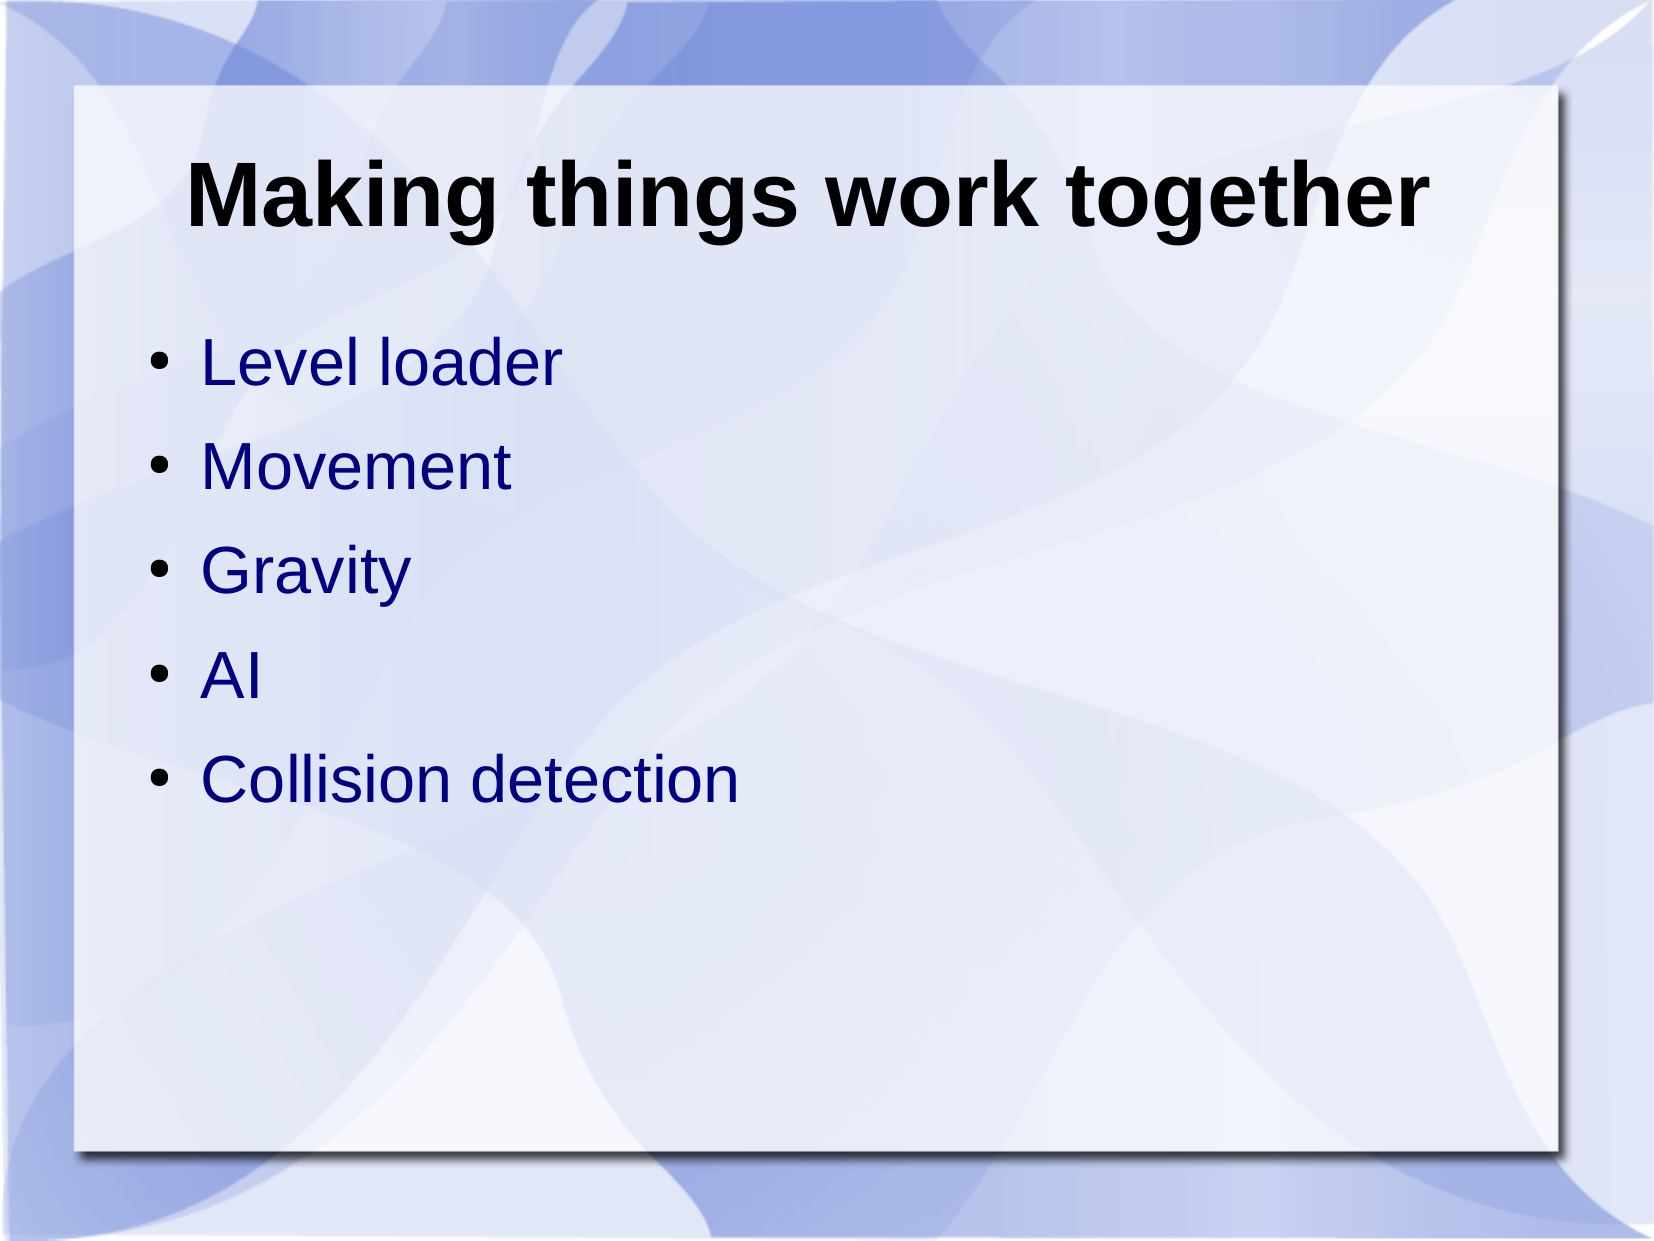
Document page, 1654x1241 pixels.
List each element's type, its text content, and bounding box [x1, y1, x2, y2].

title Making things work together [82, 90, 1536, 298]
list Level loader Movement Gravity AI Collision detection [129, 324, 1489, 975]
picture [0, 0, 1654, 1241]
